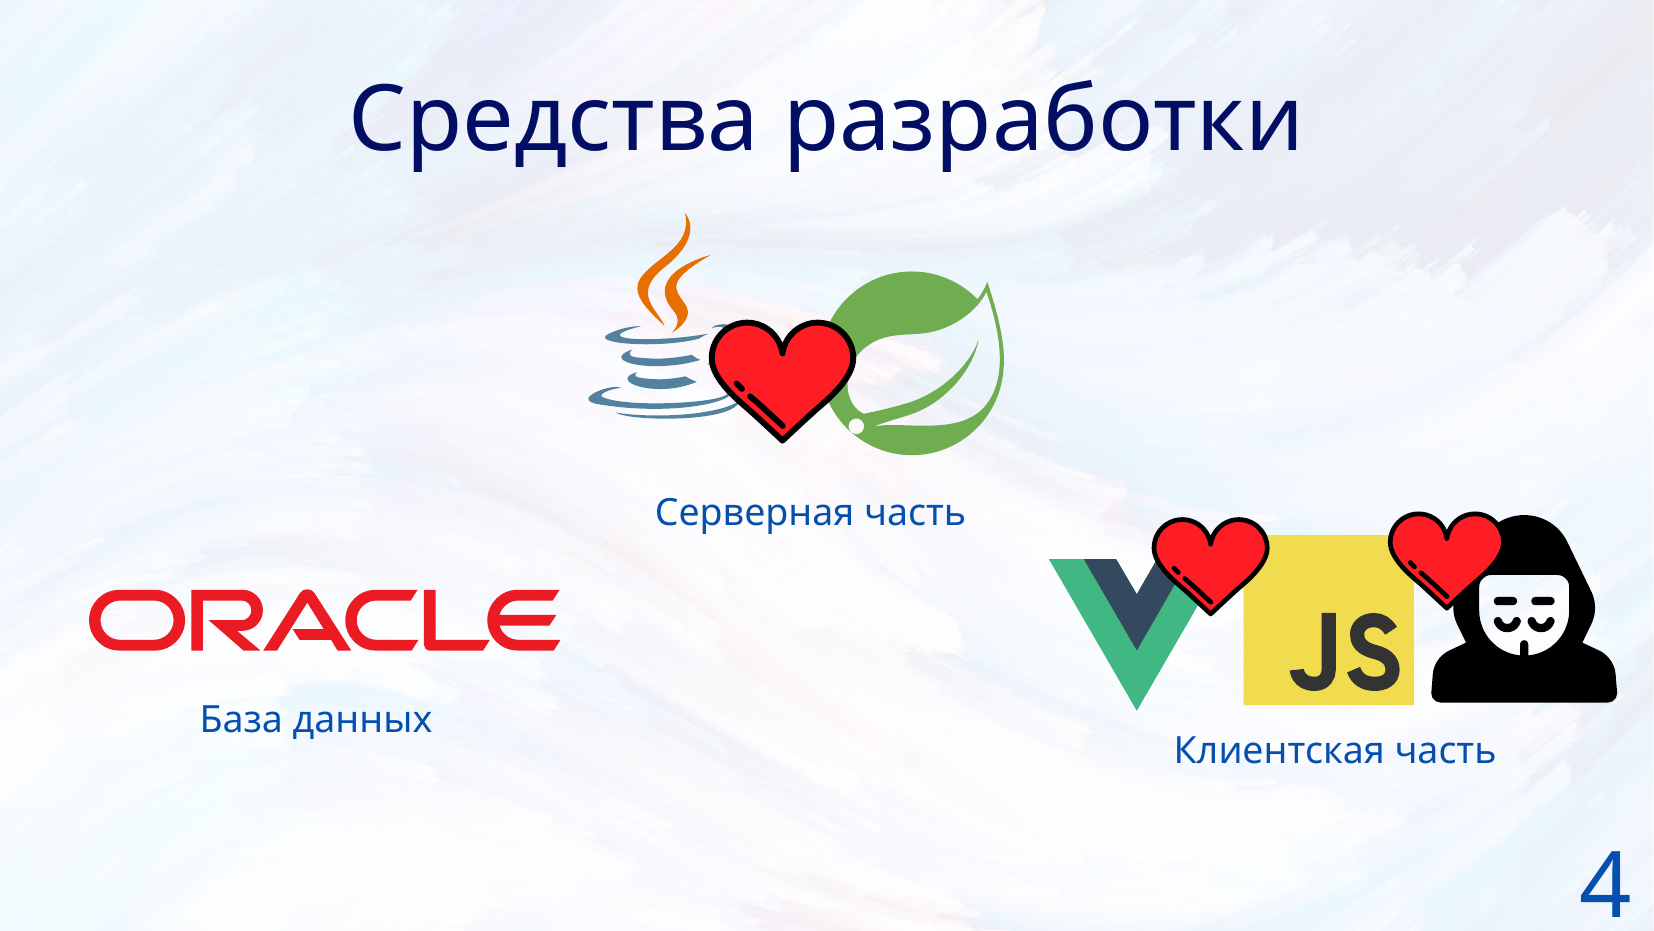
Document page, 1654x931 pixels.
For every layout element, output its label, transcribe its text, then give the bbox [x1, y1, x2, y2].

text_box Серверная часть [640, 478, 975, 532]
title Средства разработки [82, 37, 1571, 193]
text_box Клиентская часть [1158, 715, 1506, 770]
text_box 4 [1564, 812, 1654, 931]
picture [0, 0, 1654, 931]
